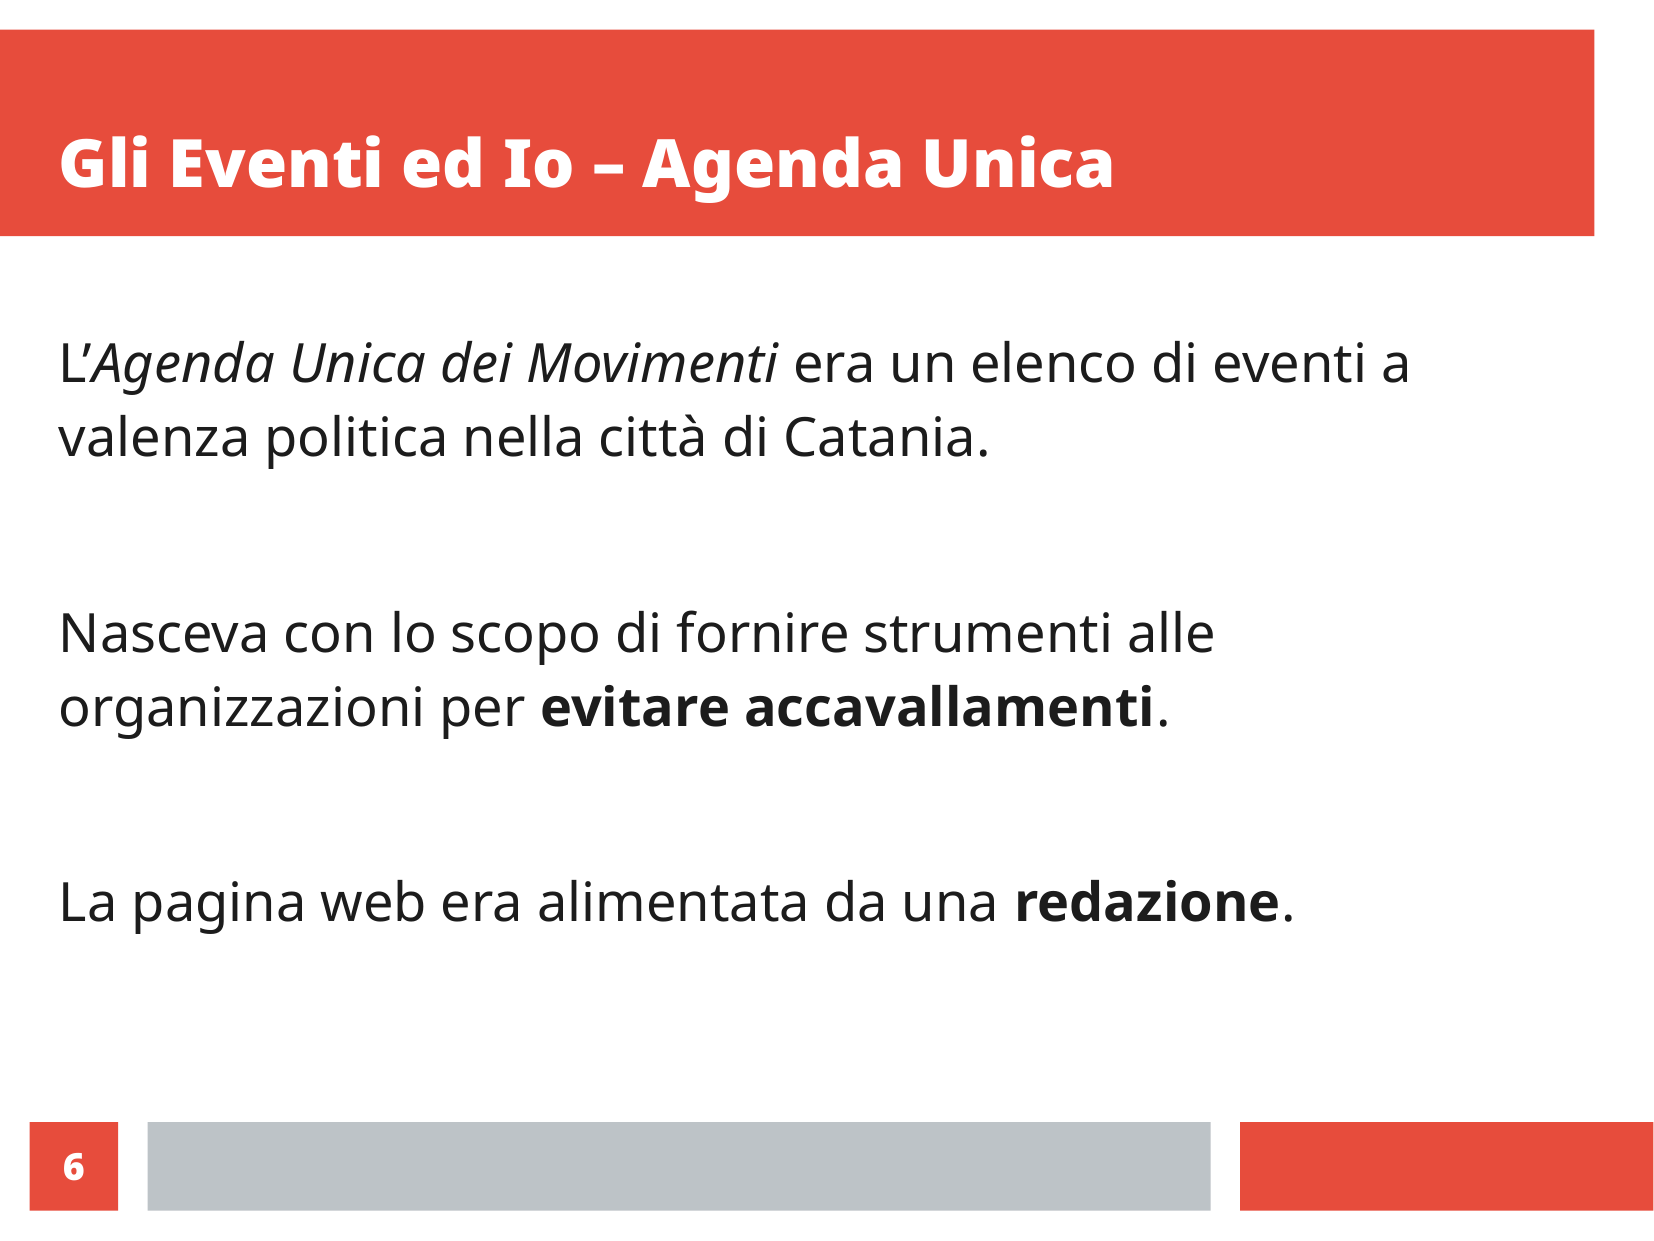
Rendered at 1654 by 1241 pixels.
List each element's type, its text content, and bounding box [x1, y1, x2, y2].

list L’Agenda Unica dei Movimenti era un elenco di eventi a valenza politica nella città di Catania. Nasceva con lo scopo di fornire strumenti alle organizzazioni per evitare accavallamenti. La pagina web era alimentata da una redazione. [59, 324, 1565, 1093]
title Gli Eventi ed Io – Agenda Unica [59, 59, 1595, 207]
